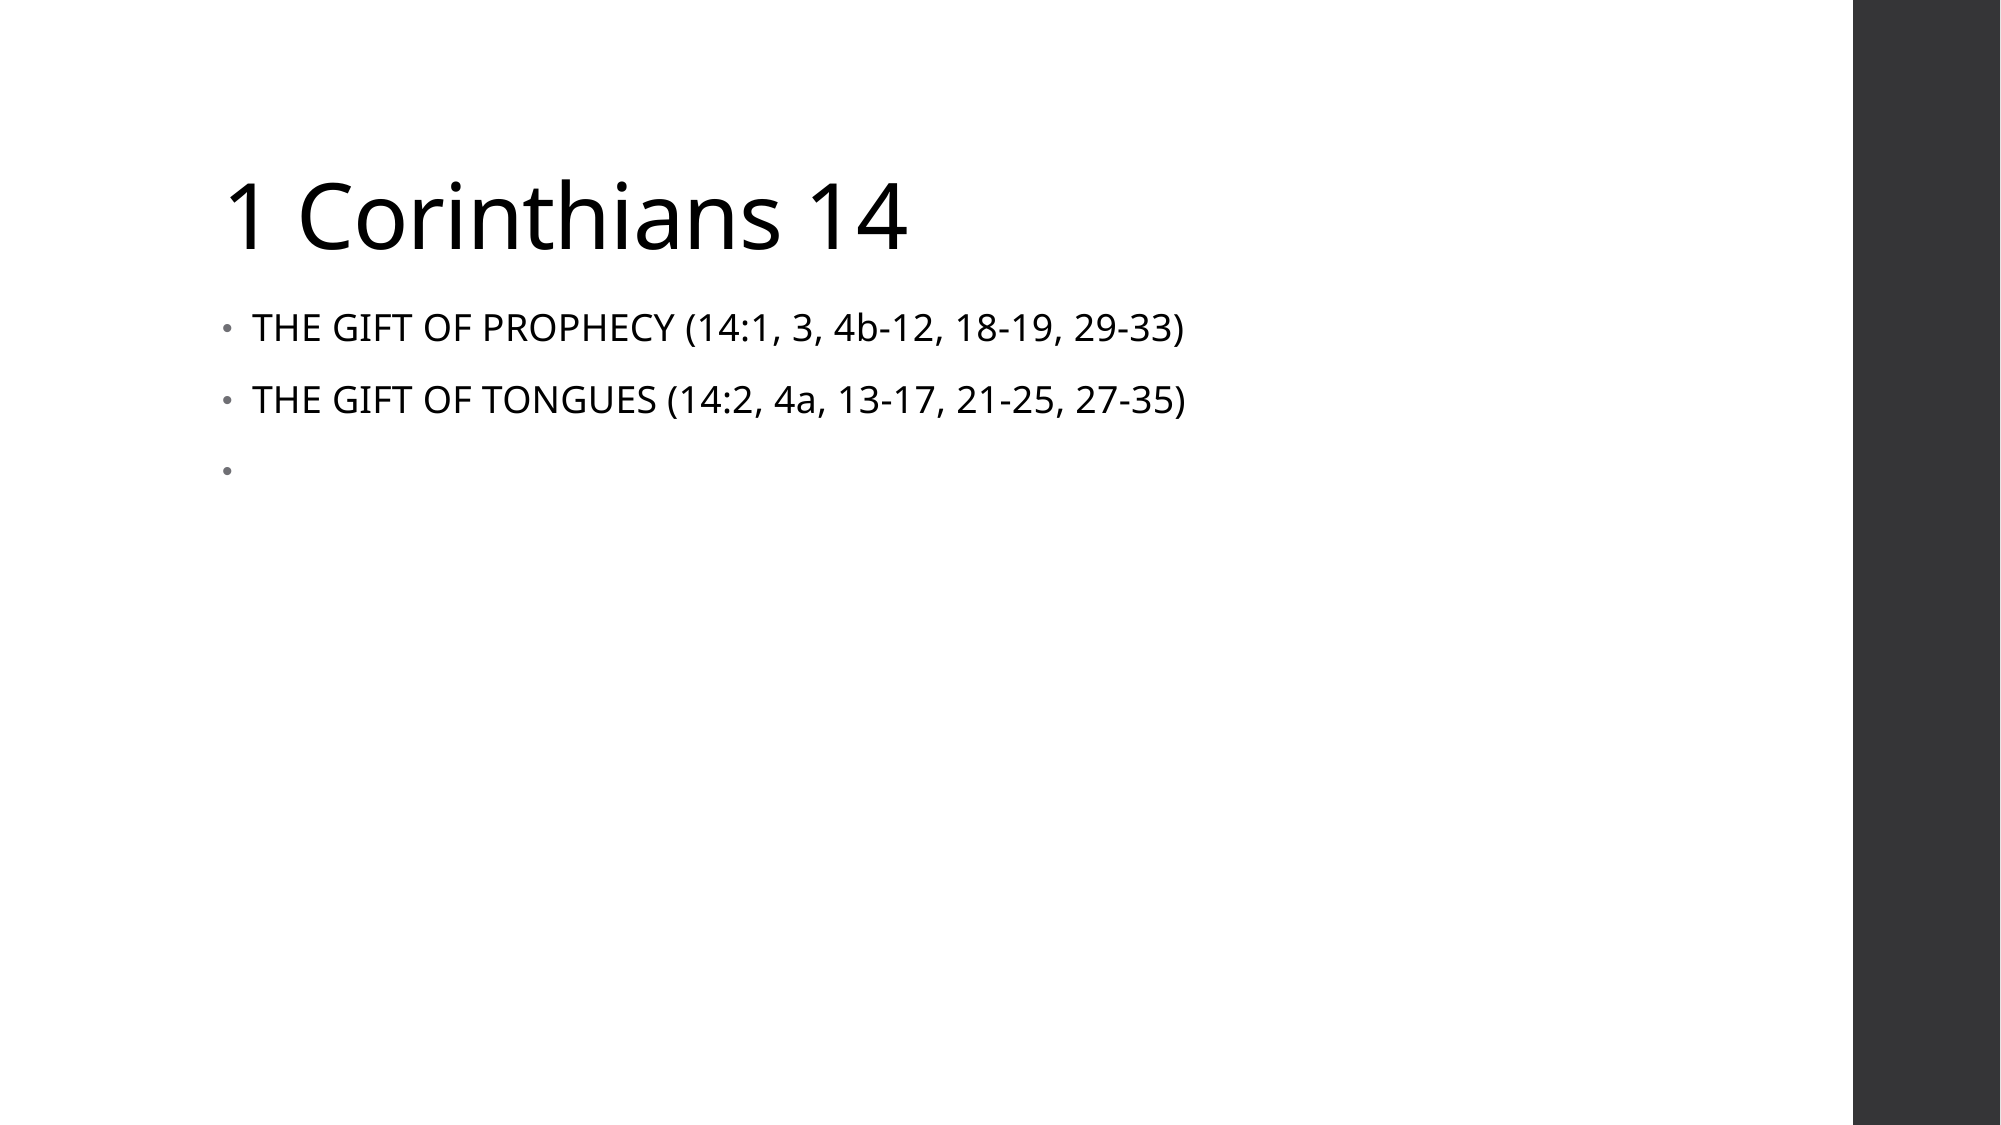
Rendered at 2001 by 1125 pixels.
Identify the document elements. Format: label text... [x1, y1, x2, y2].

title 1 Corinthians 14 [206, 60, 1797, 278]
list THE GIFT OF PROPHECY (14:1, 3, 4b-12, 18-19, 29-33) THE GIFT OF TONGUES (14:2, 4a, 13-17, 21-25, 27-35) [206, 299, 1617, 1014]
